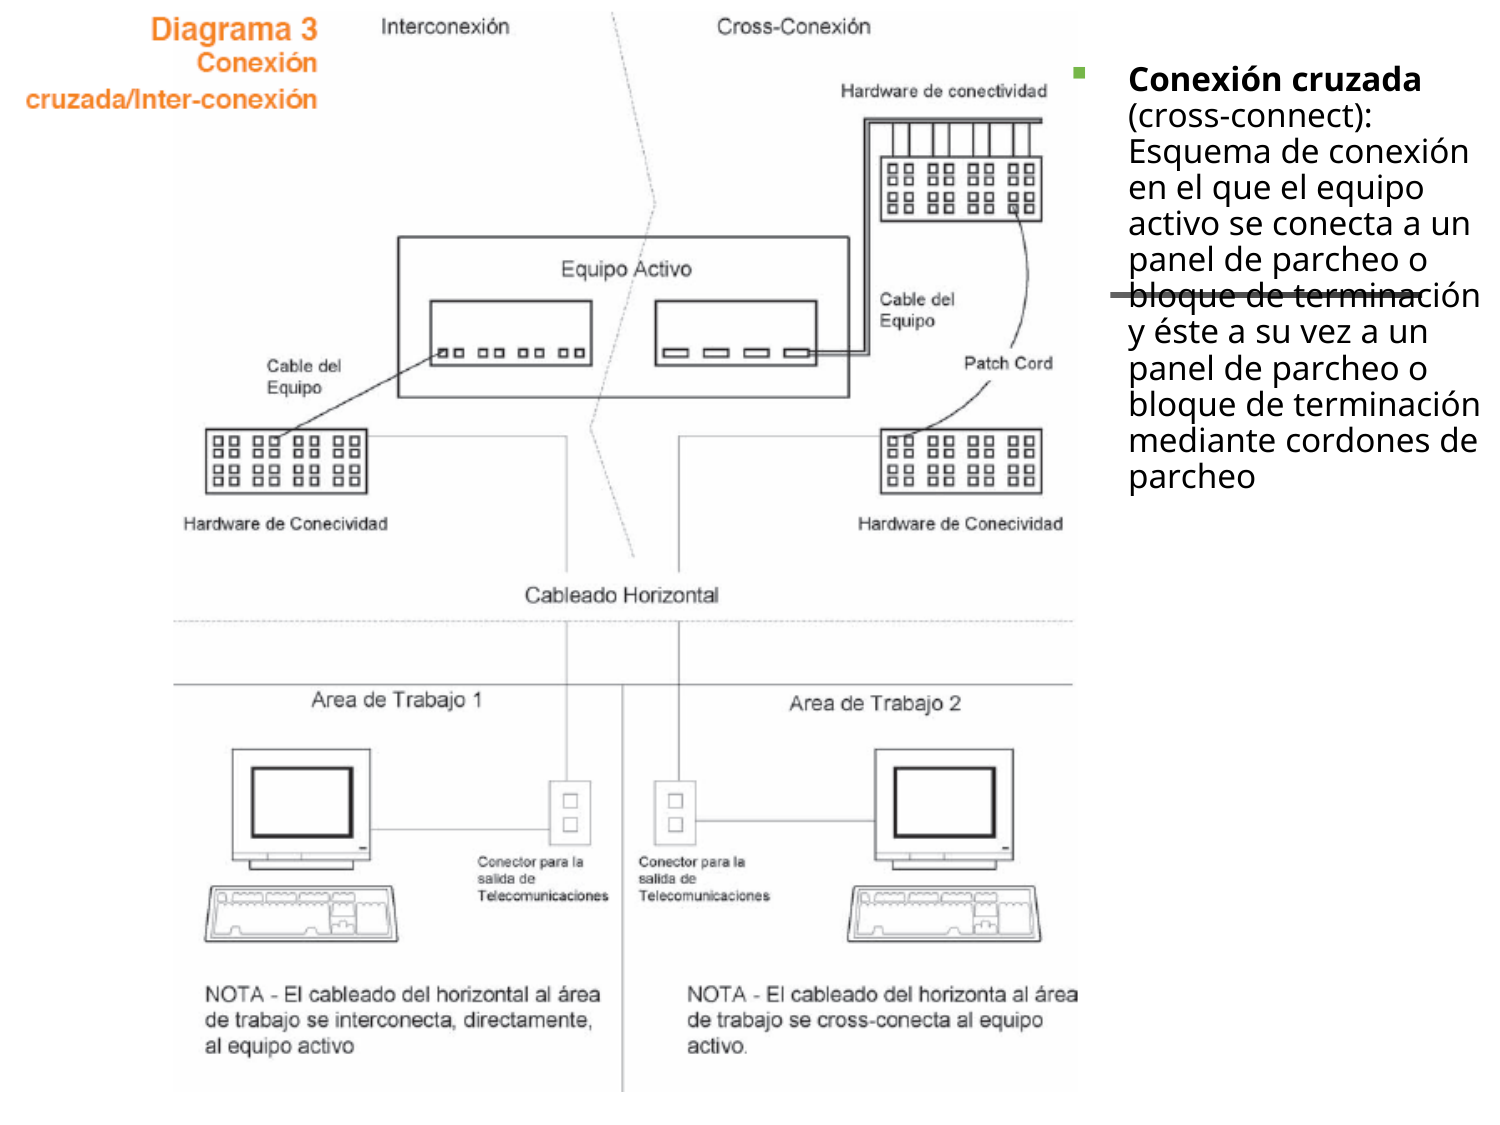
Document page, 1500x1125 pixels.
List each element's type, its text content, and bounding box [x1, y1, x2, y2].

list Conexión cruzada (cross-connect): Esquema de conexión en el que el equipo activo se conecta a un panel de parcheo o bloque de terminación y éste a su vez a un panel de parcheo o bloque de terminación mediante cordones de parcheo [1056, 54, 1500, 1059]
picture [0, 0, 1111, 1092]
